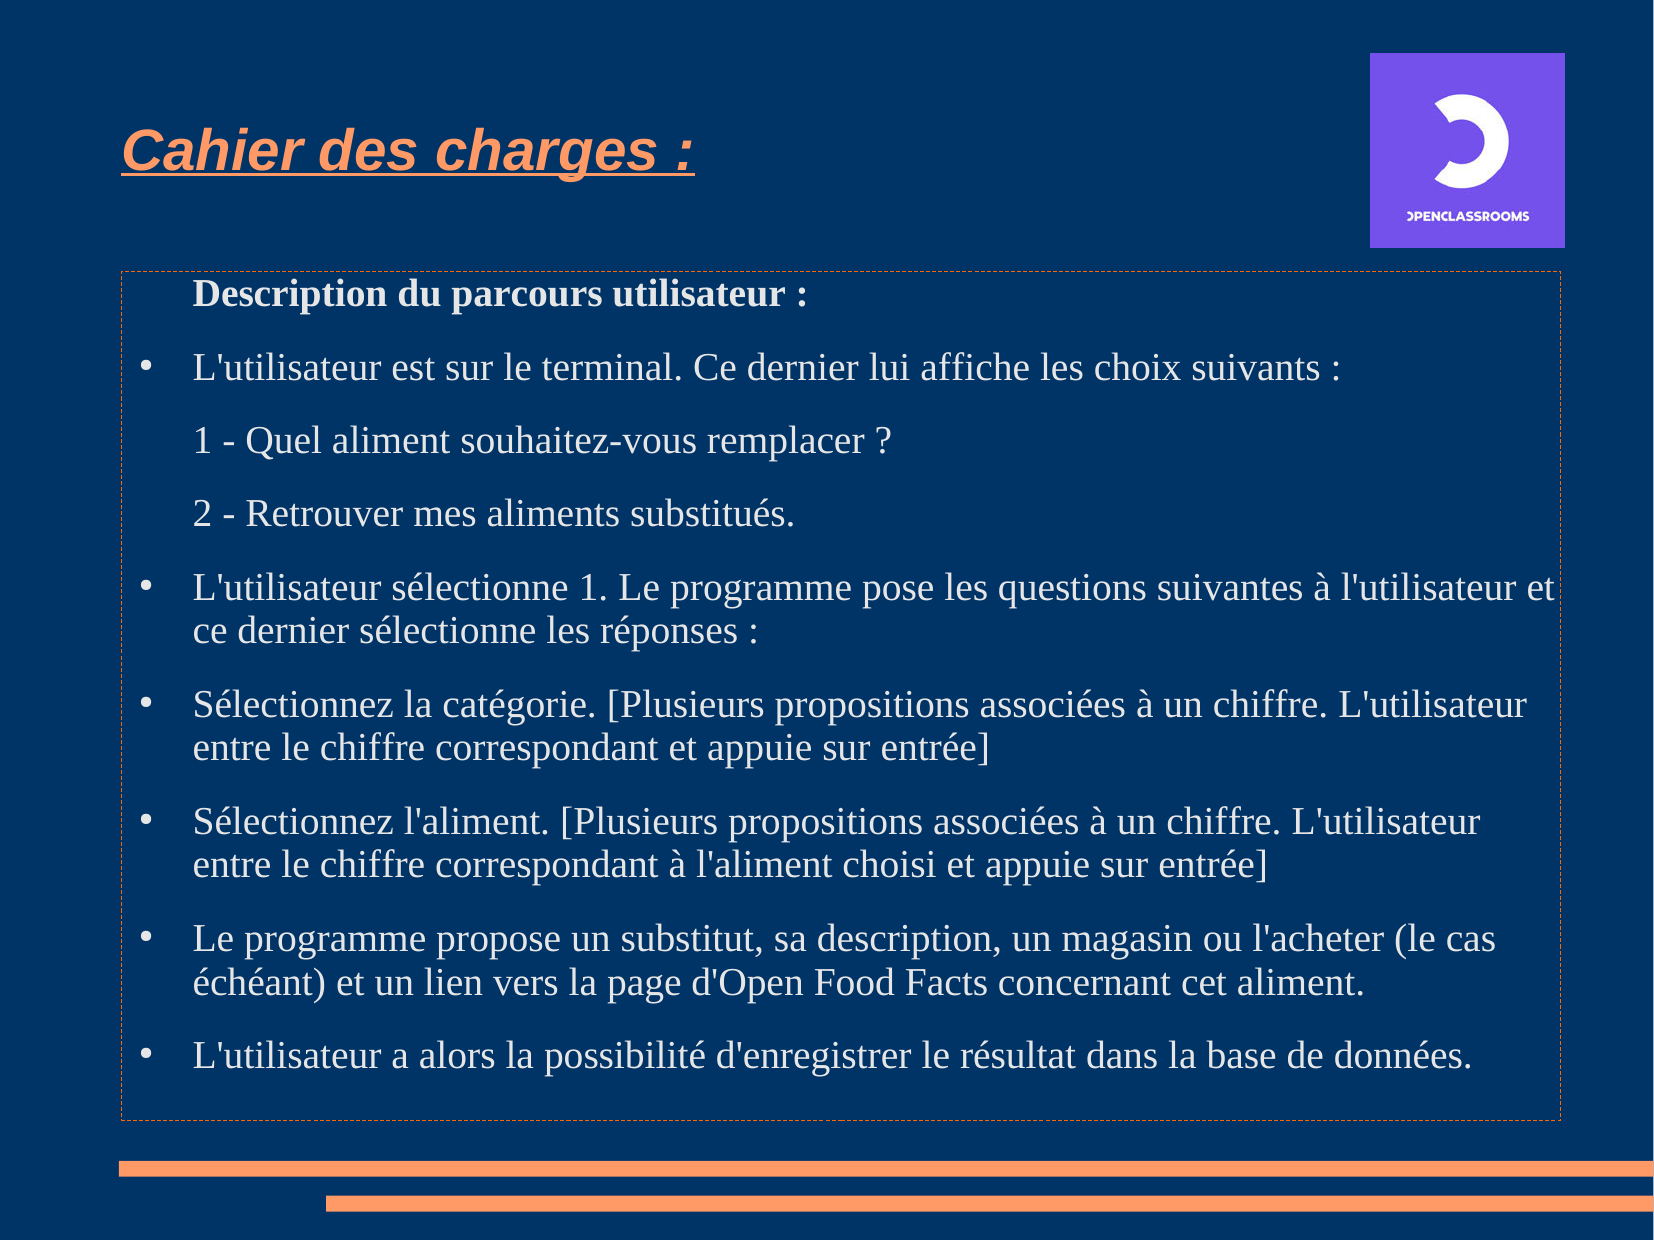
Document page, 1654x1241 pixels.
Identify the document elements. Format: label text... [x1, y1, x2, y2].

list Description du parcours utilisateur : L'utilisateur est sur le terminal. Ce dernier lui affiche les choix suivants : 1 - Quel aliment souhaitez-vous remplacer ? 2 - Retrouver mes aliments substitués. L'utilisateur sélectionne 1. Le programme pose les questions suivantes à l'utilisateur et ce dernier sélectionne les réponses : Sélectionnez la catégorie. [Plusieurs propositions associées à un chiffre. L'utilisateur entre le chiffre correspondant et appuie sur entrée] Sélectionnez l'aliment. [Plusieurs propositions associées à un chiffre. L'utilisateur entre le chiffre correspondant à l'aliment choisi et appuie sur entrée] Le programme propose un substitut, sa description, un magasin ou l'acheter (le cas échéant) et un lien vers la page d'Open Food Facts concernant cet aliment. L'utilisateur a alors la possibilité d'enregistrer le résultat dans la base de données. [121, 271, 1561, 1121]
picture [1370, 53, 1565, 248]
title Cahier des charges : [121, 46, 1534, 254]
